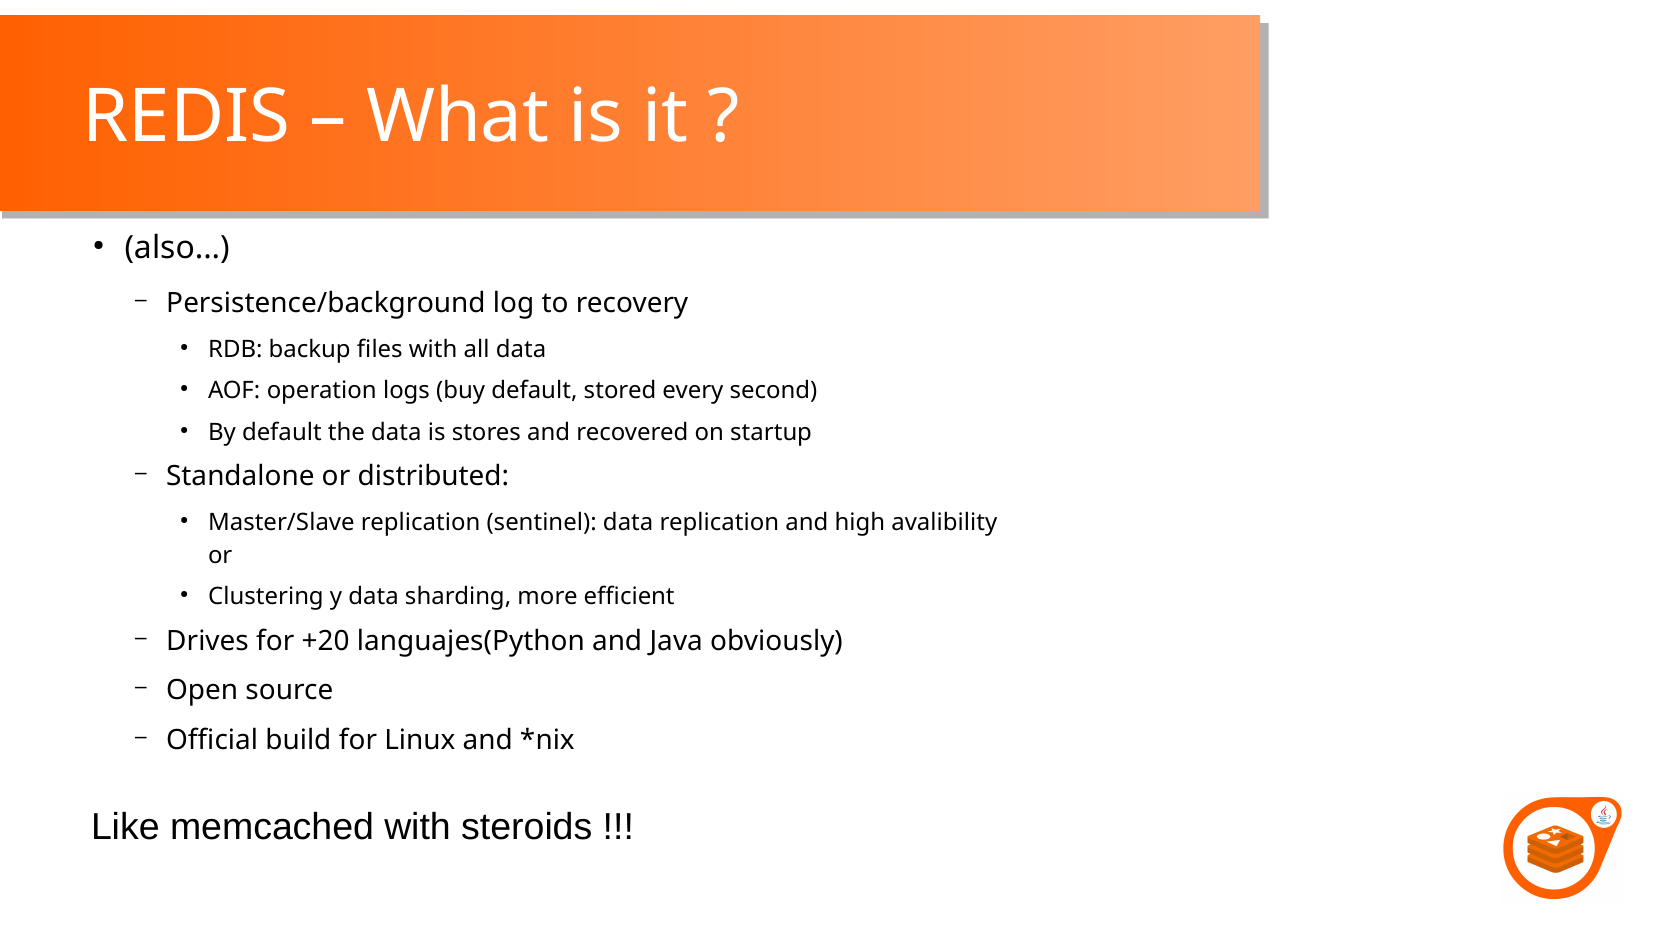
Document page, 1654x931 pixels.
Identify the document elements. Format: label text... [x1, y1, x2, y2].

list (also...) Persistence/background log to recovery RDB: backup files with all data AOF: operation logs (buy default, stored every second) By default the data is stores and recovered on startup Standalone or distributed: Master/Slave replication (sentinel): data replication and high avalibility or Clustering y data sharding, more efficient Drives for +20 languajes(Python and Java obviously) Open source Official build for Linux and *nix [82, 224, 1571, 764]
picture [1500, 794, 1625, 903]
text_box Like memcached with steroids !!! [76, 798, 1111, 856]
title REDIS – What is it ? [82, 35, 1235, 189]
